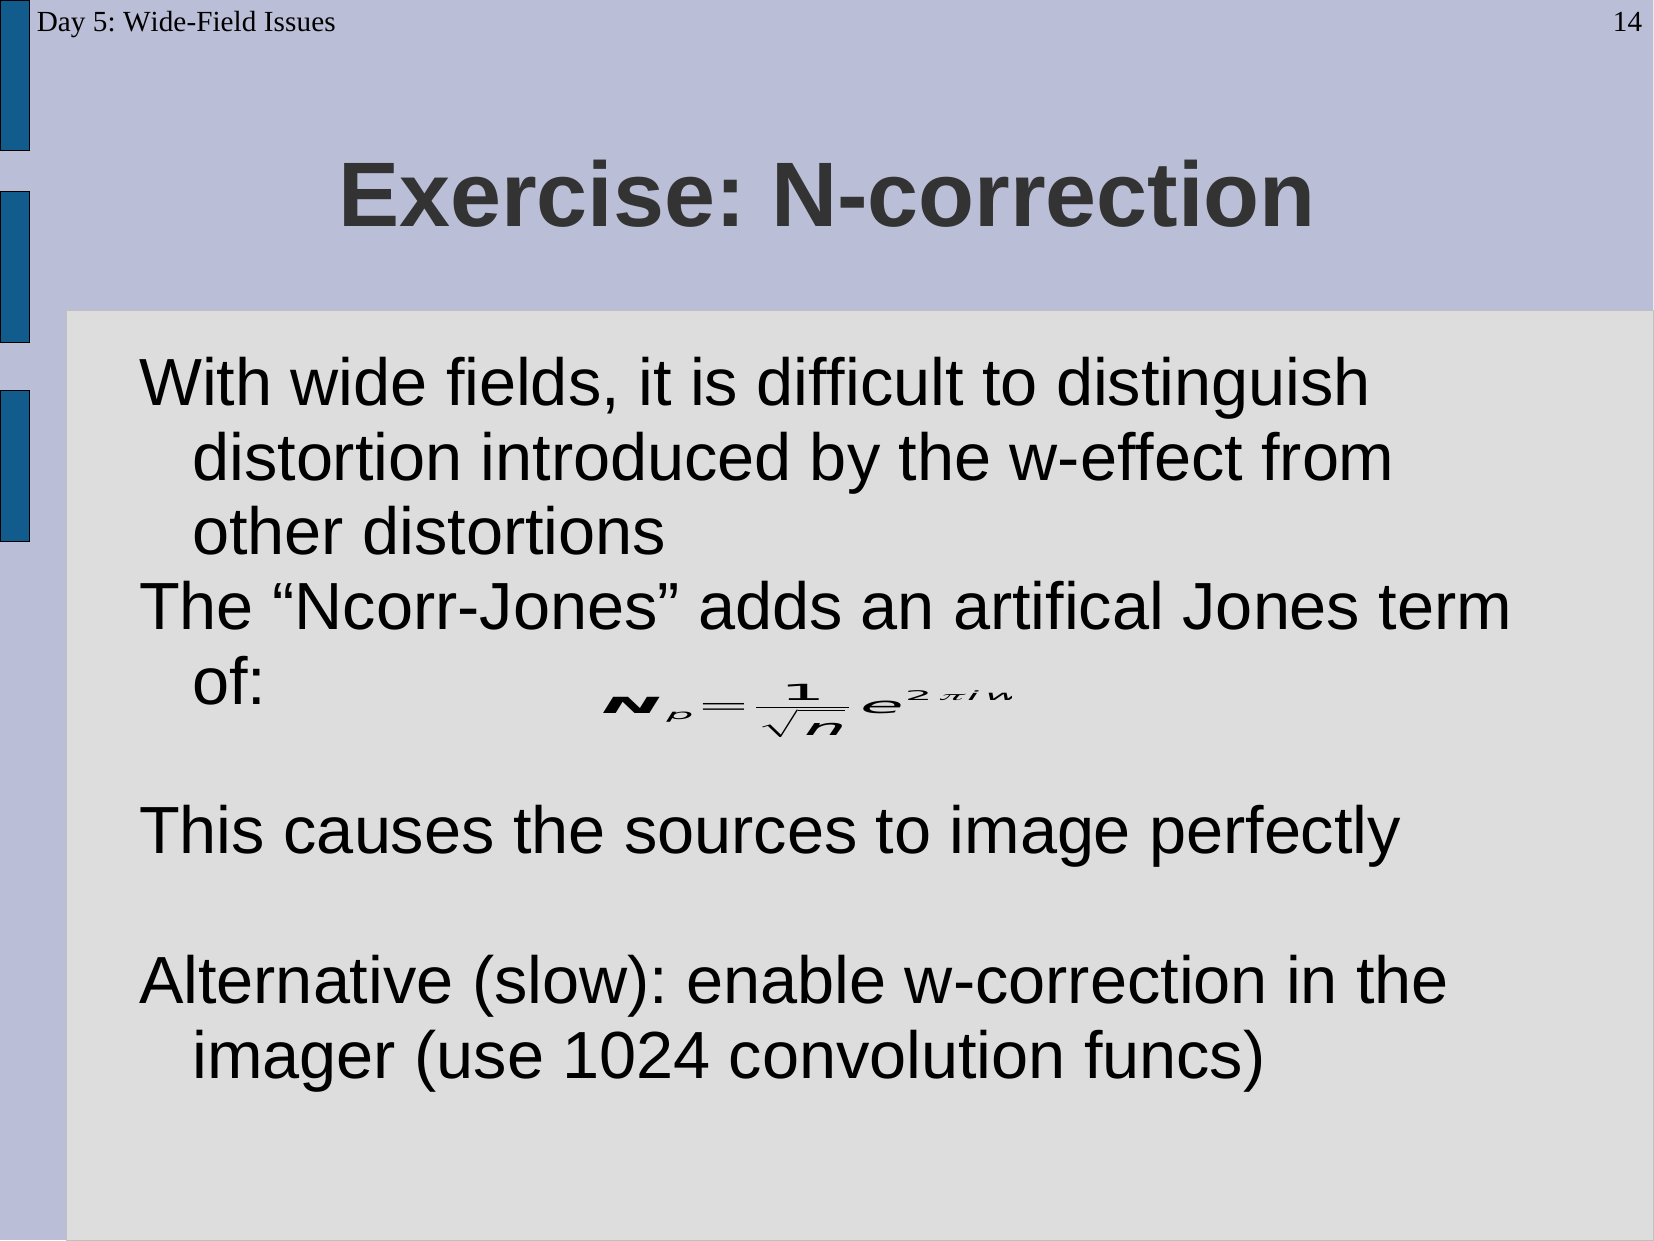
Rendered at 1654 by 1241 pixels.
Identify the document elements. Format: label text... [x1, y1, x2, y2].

list With wide fields, it is difficult to distinguish distortion introduced by the w-effect from other distortions The “Ncorr-Jones” adds an artifical Jones term of: This causes the sources to image perfectly Alternative (slow): enable w-correction in the imager (use 1024 convolution funcs) [121, 344, 1534, 1176]
chart [590, 679, 1012, 812]
title Exercise: N-correction [121, 98, 1534, 291]
